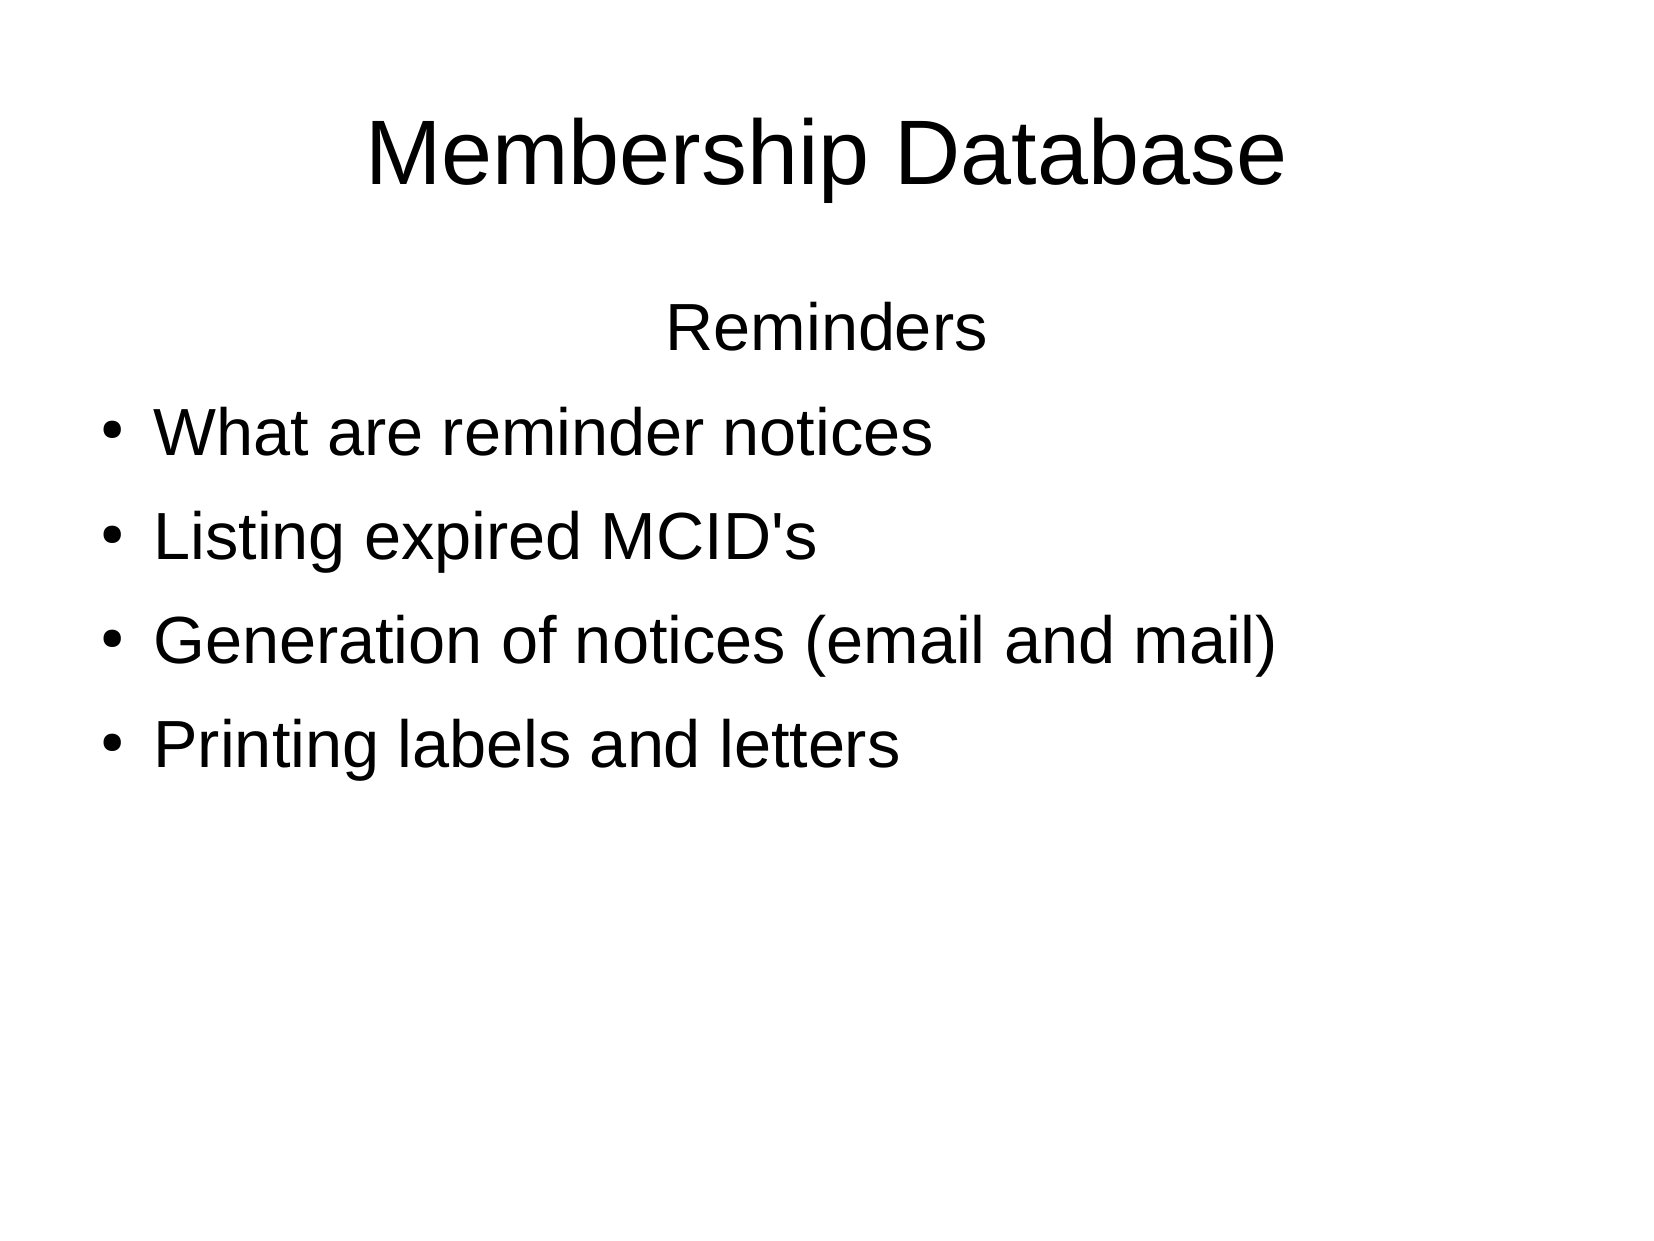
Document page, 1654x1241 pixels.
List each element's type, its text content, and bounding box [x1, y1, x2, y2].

title Membership Database [82, 49, 1571, 257]
list Reminders What are reminder notices Listing expired MCID's Generation of notices (email and mail) Printing labels and letters [82, 290, 1571, 1010]
